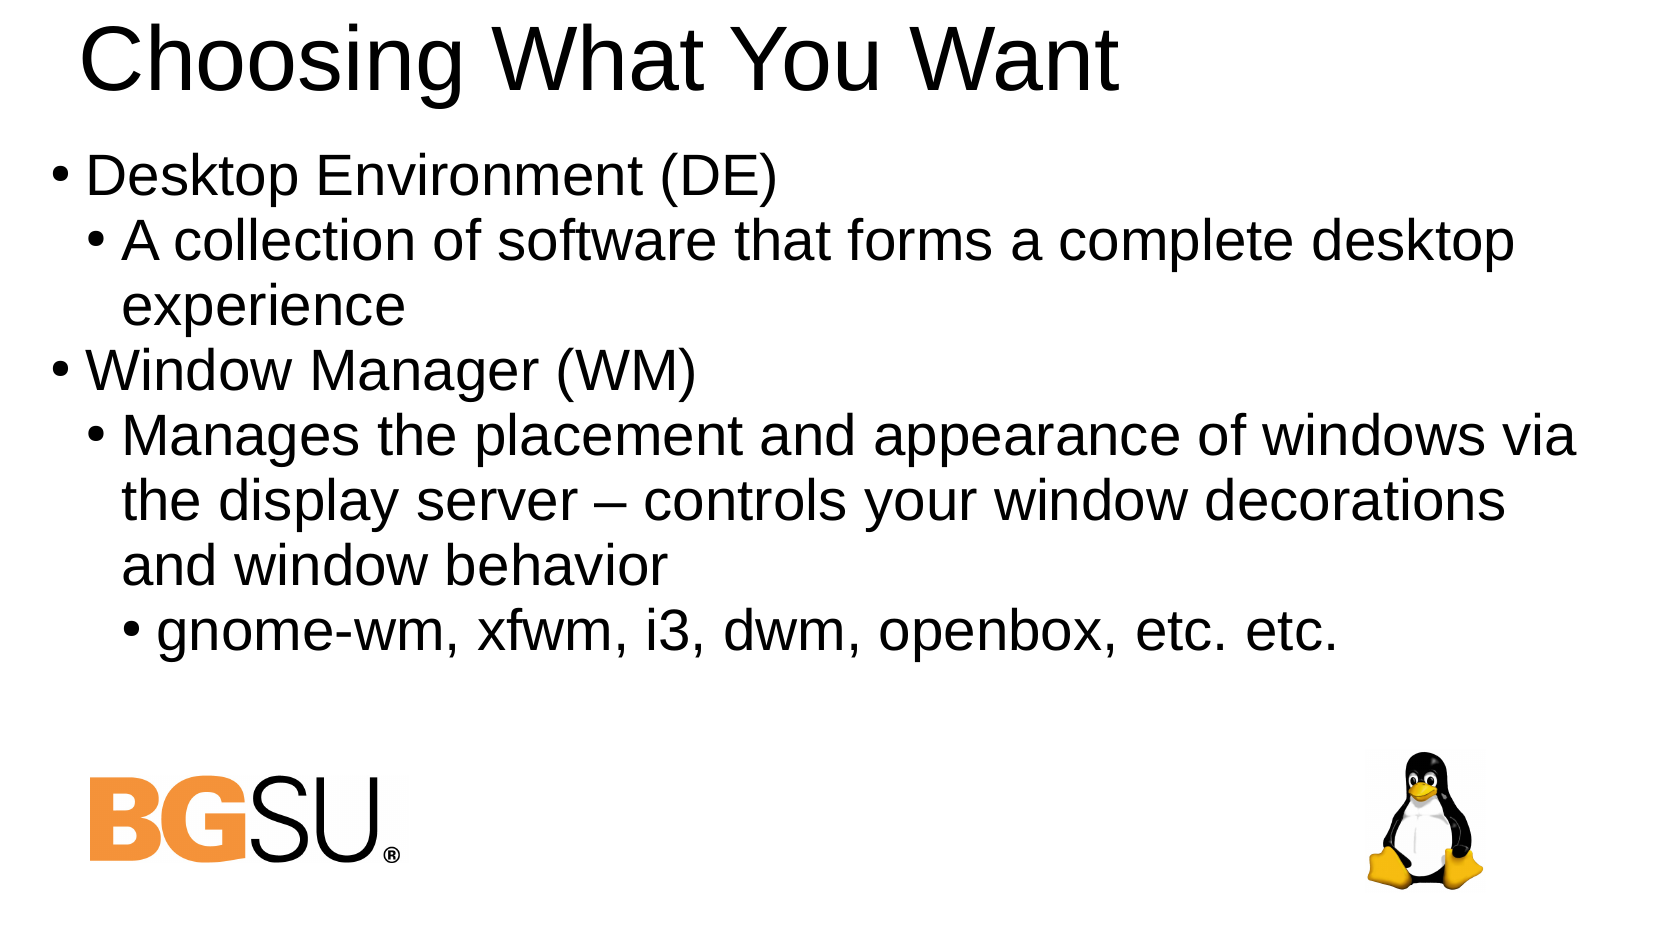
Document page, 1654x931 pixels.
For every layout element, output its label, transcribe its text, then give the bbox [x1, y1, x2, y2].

picture [90, 775, 409, 863]
picture [1365, 749, 1486, 893]
text_box Desktop Environment (DE) A collection of software that forms a complete desktop experience Window Manager (WM) Manages the placement and appearance of windows via the display server – controls your window decorations and window behavior gnome-wm, xfwm, i3, dwm, openbox, etc. etc. [0, 135, 1614, 670]
text_box Choosing What You Want [0, 0, 1201, 135]
